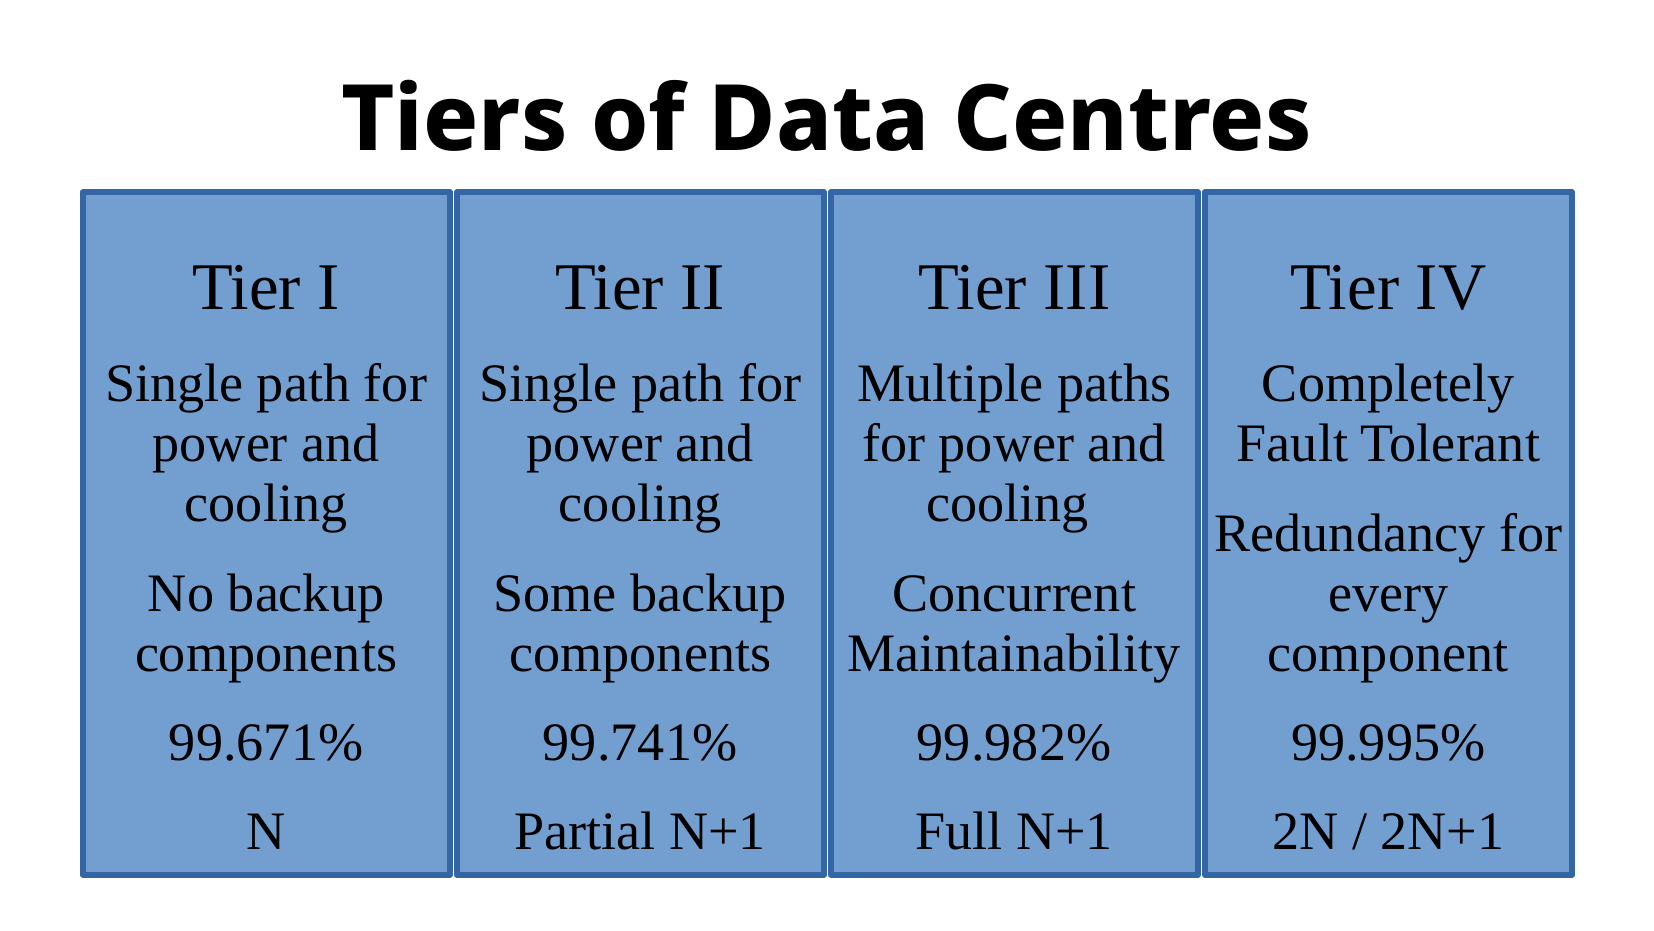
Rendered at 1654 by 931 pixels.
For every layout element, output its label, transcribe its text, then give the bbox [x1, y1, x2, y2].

list Tier II Single path for power and cooling Some backup components 99.741% Partial N+1 [456, 192, 825, 875]
list Tier IV Completely Fault Tolerant Redundancy for every component 99.995% 2N / 2N+1 [1204, 192, 1573, 875]
list Tier I Single path for power and cooling No backup components 99.671% N [82, 192, 450, 875]
list Tier III Multiple paths for power and cooling Concurrent Maintainability 99.982% Full N+1 [830, 192, 1199, 875]
title Tiers of Data Centres [82, 37, 1571, 193]
